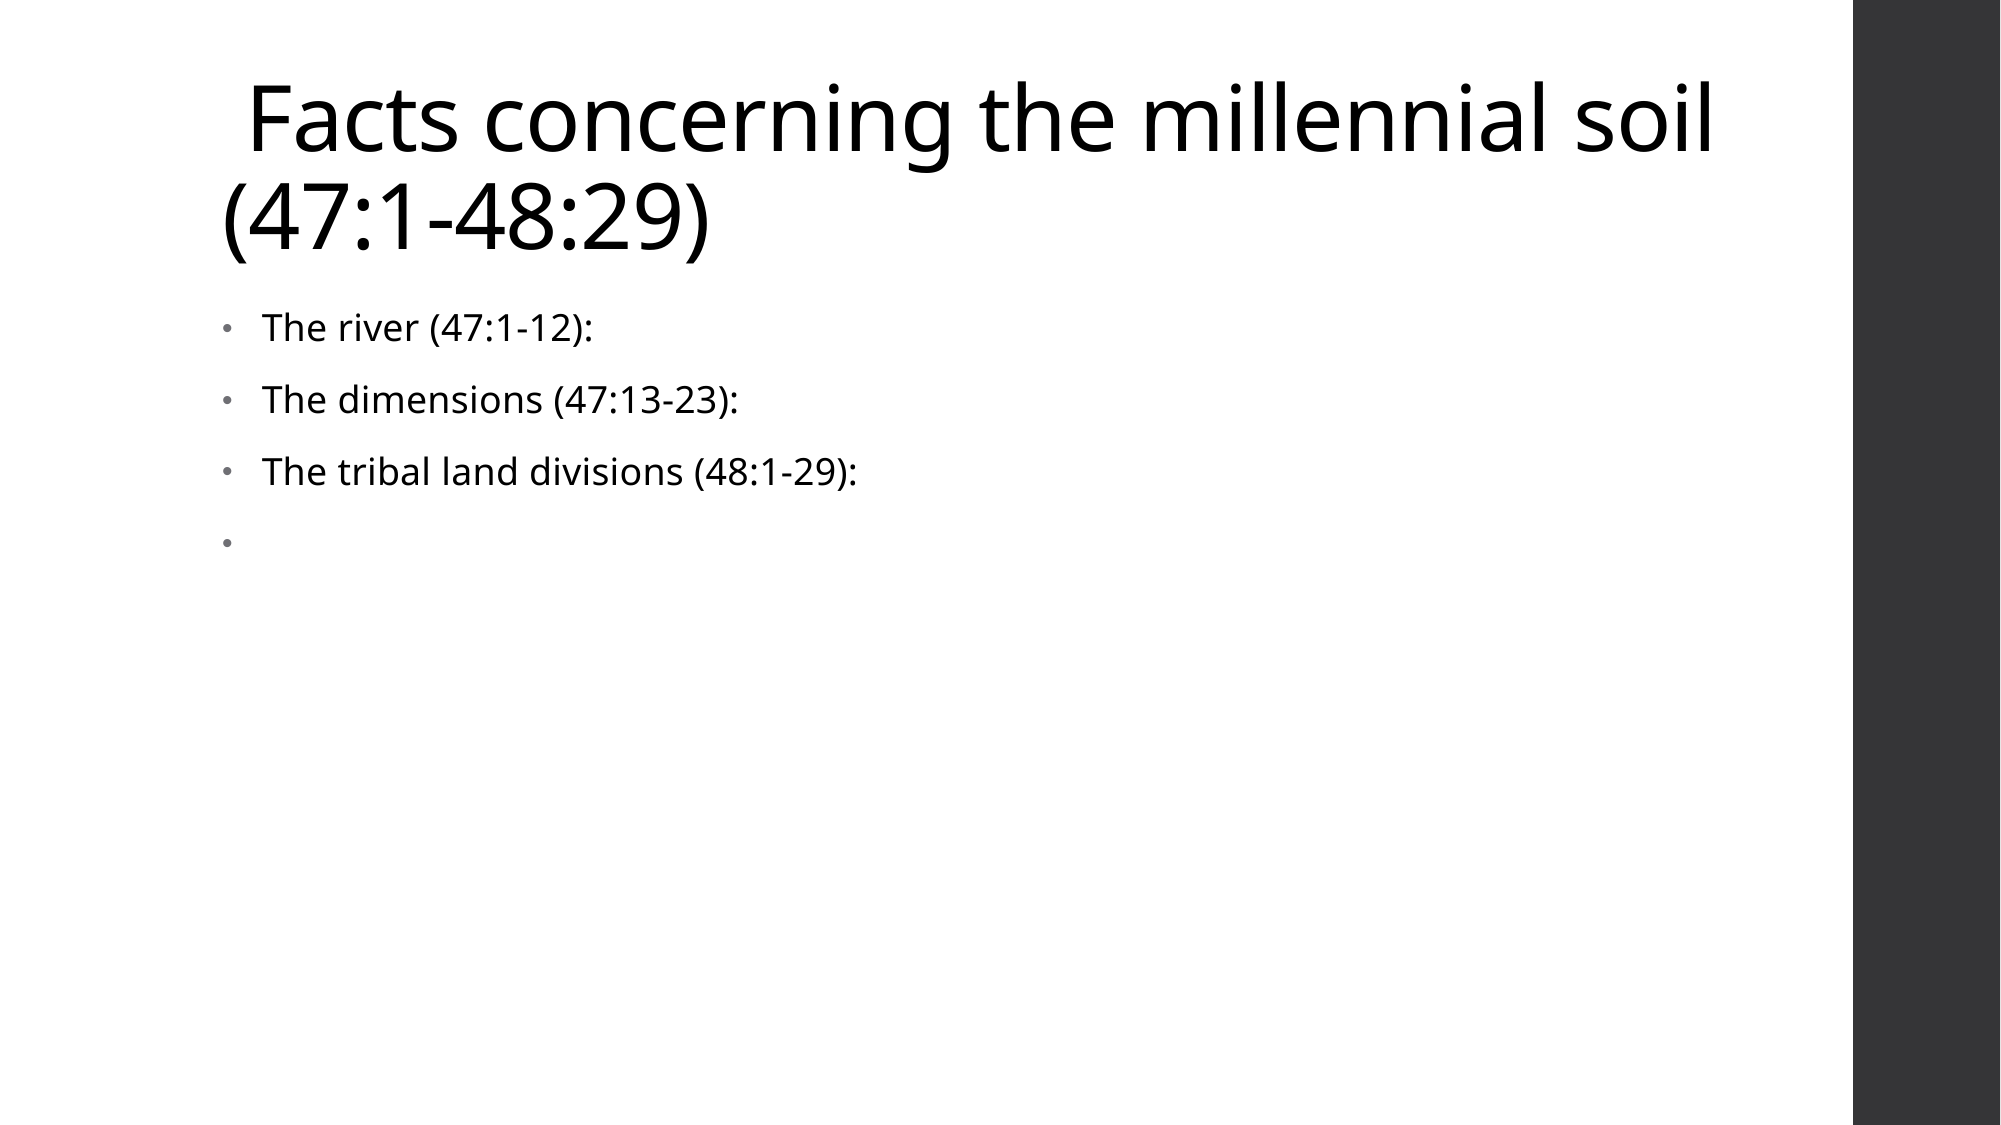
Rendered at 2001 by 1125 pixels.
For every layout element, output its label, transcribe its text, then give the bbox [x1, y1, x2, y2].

list The river (47:1-12): The dimensions (47:13-23): The tribal land divisions (48:1-29): [206, 299, 1617, 1014]
title Facts concerning the millennial soil (47:1-48:29) [206, 60, 1797, 278]
